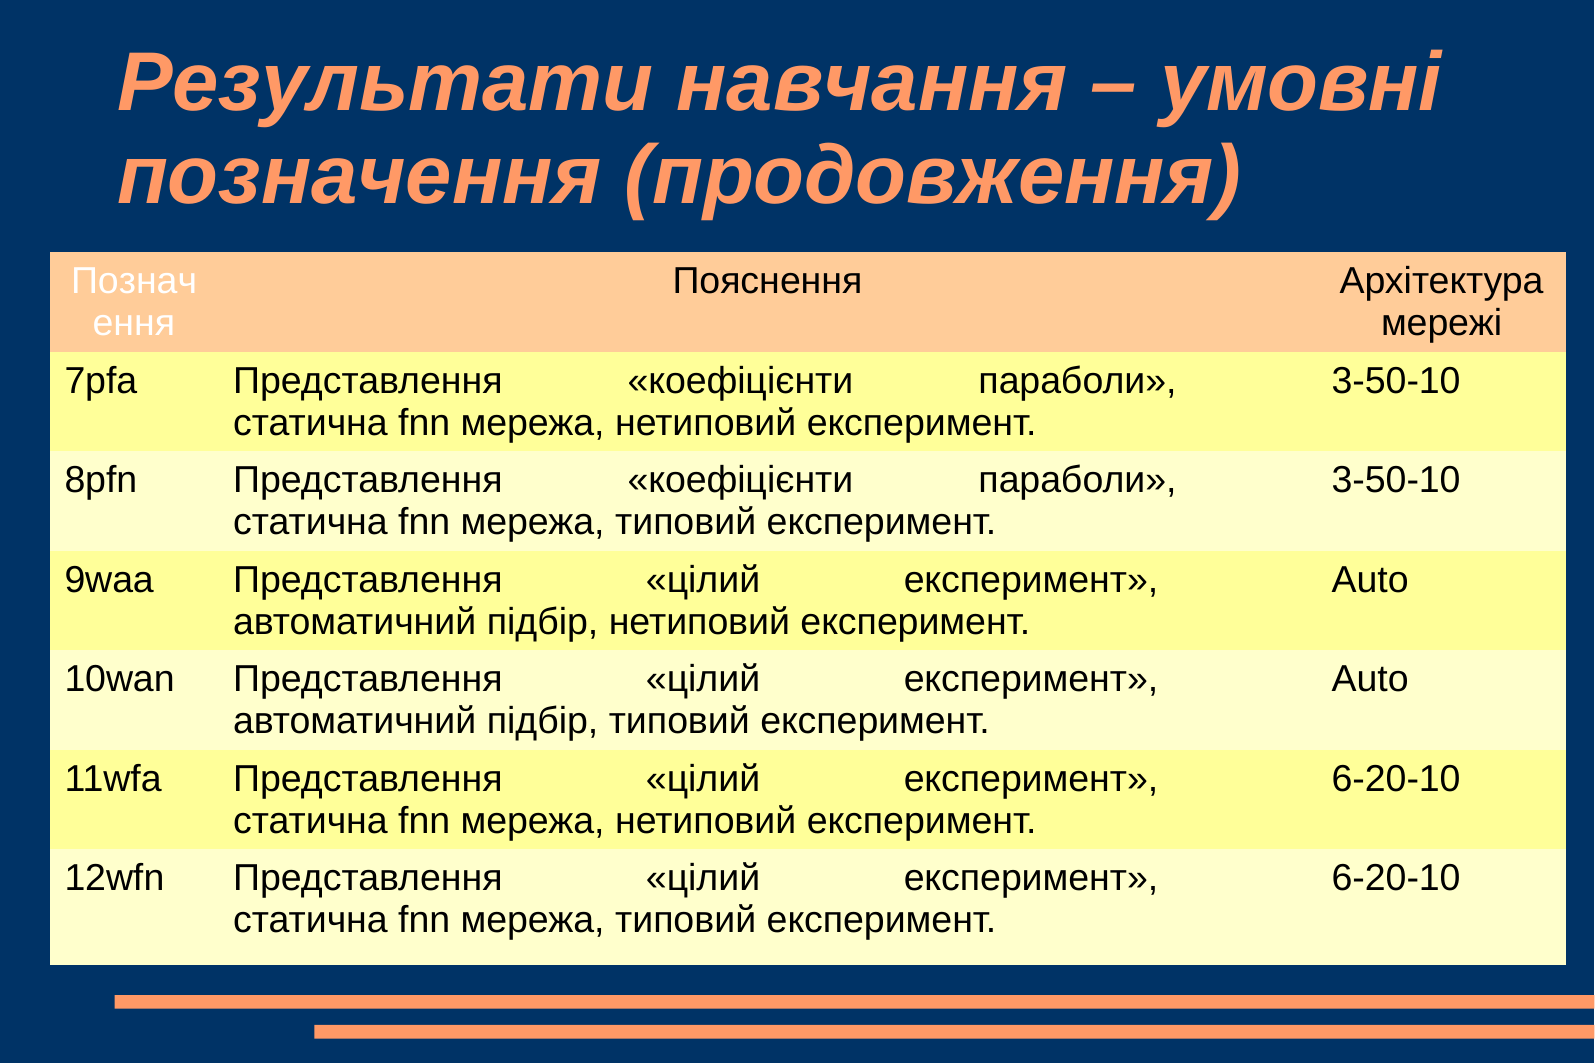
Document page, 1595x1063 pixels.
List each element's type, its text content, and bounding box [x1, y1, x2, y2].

table_cell 8pfn [50, 451, 218, 551]
table_cell 3-50-10 [1317, 352, 1566, 451]
table_cell Представлення «цілий експеримент», автоматичний підбір, нетиповий експеримент. [218, 551, 1317, 650]
table_header Архітектура мережі [1317, 252, 1566, 352]
table_cell Auto [1317, 650, 1566, 750]
table_cell Представлення «цілий експеримент», статична fnn мережа, нетиповий експеримент. [218, 750, 1317, 849]
table_cell 10wan [50, 650, 218, 750]
table_cell 6-20-10 [1317, 750, 1566, 849]
table_header Позначення [50, 252, 218, 352]
table_cell 11wfa [50, 750, 218, 849]
table_cell Представлення «коефіцієнти параболи», статична fnn мережа, нетиповий експеримент. [218, 352, 1317, 451]
table_cell Представлення «коефіцієнти параболи», статична fnn мережа, типовий експеримент. [218, 451, 1317, 551]
table_cell 9waa [50, 551, 218, 650]
table_cell 12wfn [50, 849, 218, 965]
table_cell Auto [1317, 551, 1566, 650]
table_header Пояснення [218, 252, 1317, 352]
table_cell Представлення «цілий експеримент», статична fnn мережа, типовий експеримент. [218, 849, 1317, 965]
table_cell 3-50-10 [1317, 451, 1566, 551]
table_cell Представлення «цілий експеримент», автоматичний підбір, типовий експеримент. [218, 650, 1317, 750]
table_cell 7pfa [50, 352, 218, 451]
title Результати навчання – умовні позначення (продовження) [117, 35, 1479, 222]
table_cell 6-20-10 [1317, 849, 1566, 965]
